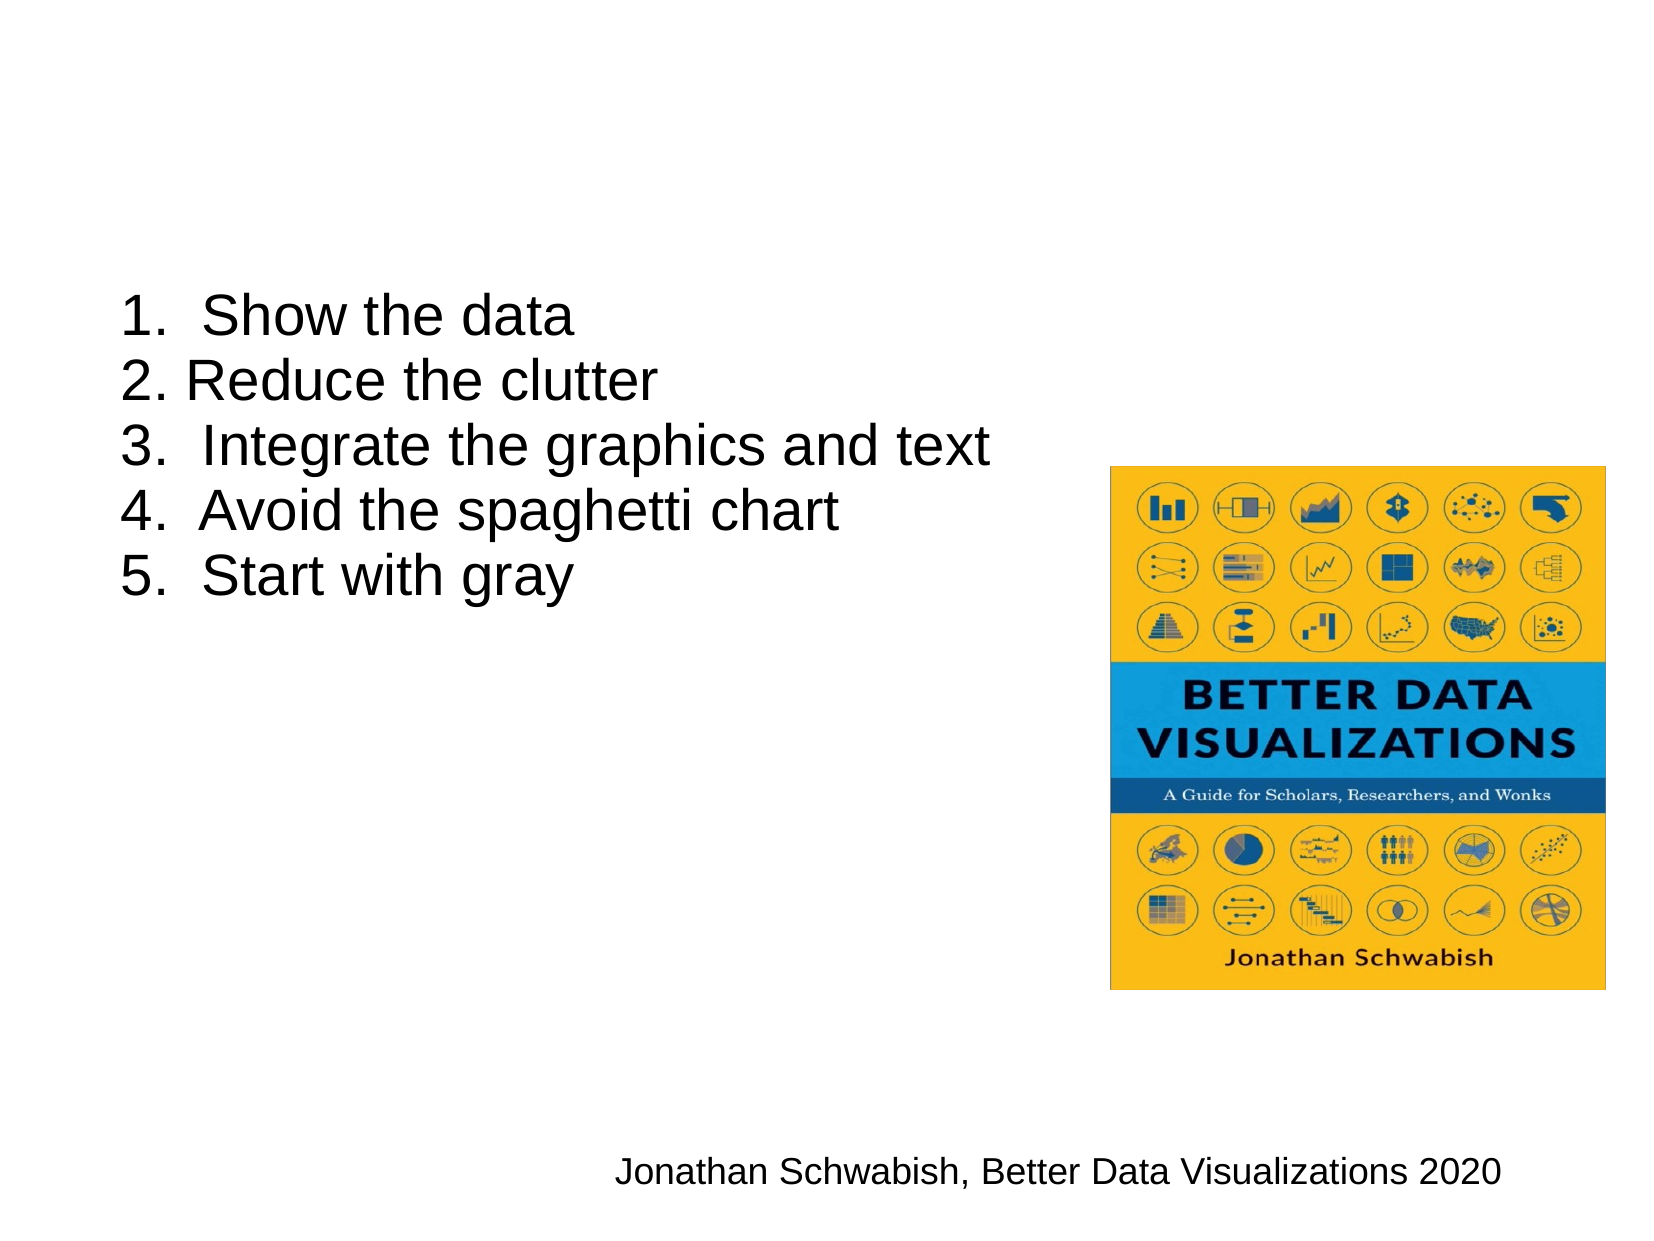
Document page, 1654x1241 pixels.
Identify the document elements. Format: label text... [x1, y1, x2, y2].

picture [1110, 466, 1606, 991]
text_box Jonathan Schwabish, Better Data Visualizations 2020 [600, 1143, 1520, 1201]
text_box 1. Show the data 2. Reduce the clutter 3. Integrate the graphics and text 4. Avoid the spaghetti chart 5. Start with gray [106, 275, 1006, 616]
